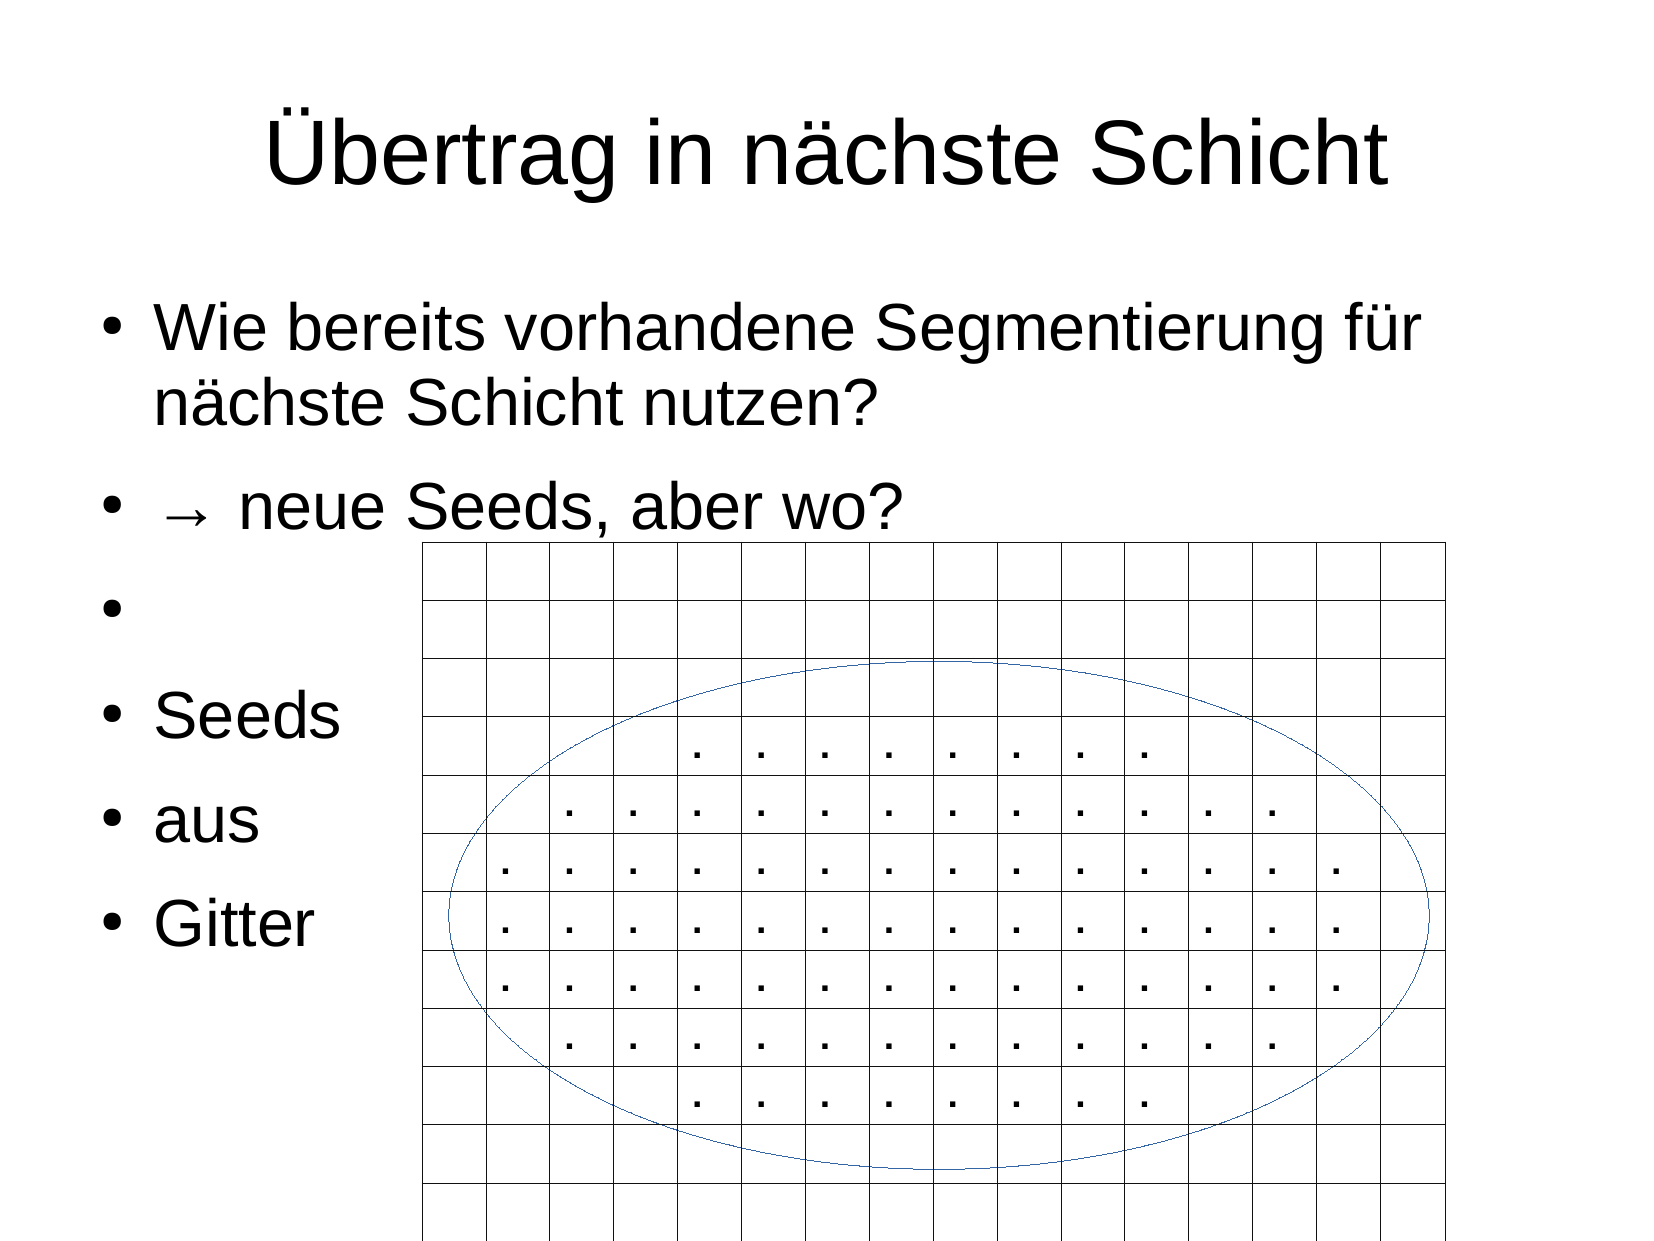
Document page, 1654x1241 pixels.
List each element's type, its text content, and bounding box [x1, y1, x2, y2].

table_cell . [870, 951, 933, 1008]
table_cell [934, 1184, 997, 1241]
table_cell [1125, 1125, 1188, 1183]
table_cell . [487, 892, 549, 950]
table_header [870, 543, 933, 600]
table_cell . [1189, 892, 1252, 950]
table_header [1189, 543, 1252, 600]
table_cell [998, 659, 1061, 716]
table_cell [614, 1067, 677, 1124]
table_cell . [742, 951, 805, 1008]
table_cell [1317, 717, 1380, 775]
table_cell . [998, 1009, 1061, 1066]
table_cell . [1189, 834, 1252, 891]
table_cell . [934, 892, 997, 950]
table_cell [742, 601, 805, 658]
table_cell . [1253, 951, 1316, 1008]
table_cell . [550, 1009, 613, 1066]
table_cell [550, 659, 613, 716]
table_cell [487, 601, 549, 658]
table_cell [423, 1009, 486, 1066]
table_cell . [550, 892, 613, 950]
table_cell . [1125, 1009, 1188, 1066]
table_cell [1381, 1067, 1445, 1124]
table_header [550, 543, 613, 600]
table_cell . [550, 834, 613, 891]
table_cell . [1062, 892, 1124, 950]
table_cell [998, 1125, 1061, 1183]
table_cell [806, 1184, 869, 1241]
table_cell . [998, 776, 1061, 833]
table_cell . [934, 1067, 997, 1124]
table_cell . [1125, 892, 1188, 950]
table_cell [1189, 659, 1252, 716]
table_cell . [1062, 951, 1124, 1008]
table_cell [678, 1125, 741, 1183]
table_cell [1062, 659, 1124, 716]
table_header [1062, 543, 1124, 600]
table_cell [1189, 717, 1252, 775]
table_cell [487, 1009, 549, 1066]
table_cell [614, 659, 677, 716]
table_cell [1381, 1125, 1445, 1183]
table_cell . [1125, 834, 1188, 891]
table_cell [423, 951, 486, 1008]
table_cell . [806, 1009, 869, 1066]
table_cell [1381, 834, 1445, 891]
table_cell [1381, 659, 1445, 716]
table_cell . [678, 834, 741, 891]
table_cell . [550, 951, 613, 1008]
table_cell . [678, 1067, 741, 1124]
table_cell [1253, 1184, 1316, 1241]
table_cell . [614, 951, 677, 1008]
table_cell [487, 1125, 549, 1183]
table_cell [487, 1067, 549, 1124]
table_cell . [1189, 776, 1252, 833]
table_cell . [614, 776, 677, 833]
table_cell [550, 1067, 613, 1124]
table_cell . [1125, 717, 1188, 775]
table_cell [870, 601, 933, 658]
table_cell . [1125, 776, 1188, 833]
table_cell [1381, 951, 1445, 1008]
table_cell [998, 1184, 1061, 1241]
table_cell [614, 601, 677, 658]
table_cell [550, 1125, 613, 1183]
table_cell . [1062, 834, 1124, 891]
table_cell . [998, 1067, 1061, 1124]
table_cell [1253, 1125, 1316, 1183]
table_cell . [487, 834, 549, 891]
table_cell [1317, 1125, 1380, 1183]
table_cell [423, 1125, 486, 1183]
table_cell . [1317, 834, 1380, 891]
table_cell [1189, 1125, 1252, 1183]
table_cell [934, 1125, 997, 1183]
table_cell . [678, 717, 741, 775]
table_cell [934, 601, 997, 658]
table_cell [1189, 1067, 1252, 1124]
table_cell [806, 1125, 869, 1183]
table_cell [1062, 1125, 1124, 1183]
table_cell . [998, 717, 1061, 775]
table_cell [487, 717, 549, 775]
table_cell [870, 1184, 933, 1241]
table_cell [806, 601, 869, 658]
table_cell [1381, 892, 1445, 950]
table_header [934, 543, 997, 600]
table_cell . [1253, 892, 1316, 950]
table_cell [1253, 659, 1316, 716]
table_cell [678, 659, 741, 716]
table_cell [1189, 601, 1252, 658]
table_cell [423, 892, 486, 950]
table_cell [1381, 776, 1445, 833]
table_cell . [806, 834, 869, 891]
table_cell . [806, 1067, 869, 1124]
table_cell . [934, 717, 997, 775]
table_header [1253, 543, 1316, 600]
table_cell [870, 659, 933, 716]
table_header [487, 543, 549, 600]
table_header [614, 543, 677, 600]
table_cell . [806, 892, 869, 950]
table_cell . [742, 717, 805, 775]
table_cell [423, 834, 486, 891]
table_cell . [1253, 776, 1316, 833]
table_cell . [998, 951, 1061, 1008]
table_cell [1317, 1184, 1380, 1241]
table_cell . [806, 717, 869, 775]
title Übertrag in nächste Schicht [82, 49, 1571, 257]
table_cell . [550, 776, 613, 833]
table_cell [614, 1125, 677, 1183]
table_header [998, 543, 1061, 600]
table_cell [614, 717, 677, 775]
table_cell [1381, 1184, 1445, 1241]
table_cell . [1062, 717, 1124, 775]
table_cell [487, 1184, 549, 1241]
table_cell [614, 1184, 677, 1241]
table_cell . [870, 776, 933, 833]
table_cell . [934, 776, 997, 833]
table_cell . [1062, 1009, 1124, 1066]
table_cell [1062, 601, 1124, 658]
table_cell . [806, 951, 869, 1008]
table_cell [550, 717, 613, 775]
table_cell [1381, 601, 1445, 658]
table_cell [1381, 717, 1445, 775]
table_cell . [998, 892, 1061, 950]
table_cell . [678, 1009, 741, 1066]
table_header [423, 543, 486, 600]
table_cell . [742, 892, 805, 950]
table_cell . [1317, 951, 1380, 1008]
table_cell [423, 776, 486, 833]
table_cell [1125, 1184, 1188, 1241]
table_cell . [934, 1009, 997, 1066]
table_cell [423, 1184, 486, 1241]
table_cell . [870, 892, 933, 950]
table_cell [742, 1184, 805, 1241]
table_header [742, 543, 805, 600]
table_cell [487, 776, 549, 833]
table_cell [1189, 1184, 1252, 1241]
table_cell . [742, 834, 805, 891]
table_cell . [806, 776, 869, 833]
table_cell . [1253, 834, 1316, 891]
table_cell [1253, 717, 1316, 775]
table_cell [550, 601, 613, 658]
table_cell . [1125, 1067, 1188, 1124]
table_cell . [614, 892, 677, 950]
table_cell [870, 1125, 933, 1183]
table_header [678, 543, 741, 600]
table_cell . [1125, 951, 1188, 1008]
table_cell . [1189, 951, 1252, 1008]
table_cell [423, 659, 486, 716]
table_cell . [487, 951, 549, 1008]
table_header [806, 543, 869, 600]
table_cell . [934, 951, 997, 1008]
table_cell . [742, 1009, 805, 1066]
table_cell [678, 1184, 741, 1241]
table_cell [1381, 1009, 1445, 1066]
table_cell . [934, 834, 997, 891]
table_cell [1317, 659, 1380, 716]
table_cell . [742, 1067, 805, 1124]
table_cell . [678, 951, 741, 1008]
table_cell . [1317, 892, 1380, 950]
table_cell [934, 659, 997, 716]
table_cell . [1062, 776, 1124, 833]
table_cell [1125, 659, 1188, 716]
table_cell [806, 659, 869, 716]
table_cell . [742, 776, 805, 833]
table_cell . [870, 1009, 933, 1066]
table_cell [1317, 601, 1380, 658]
table_header [1317, 543, 1380, 600]
table_cell [1317, 1067, 1380, 1124]
table_cell [998, 601, 1061, 658]
table_cell . [614, 834, 677, 891]
table_cell [742, 1125, 805, 1183]
table_cell [742, 659, 805, 716]
table_cell [1253, 1067, 1316, 1124]
table_cell [1253, 601, 1316, 658]
table_cell . [1062, 1067, 1124, 1124]
table_cell . [870, 717, 933, 775]
table_cell . [678, 776, 741, 833]
table_cell [550, 1184, 613, 1241]
table_cell [423, 601, 486, 658]
table_cell [423, 1067, 486, 1124]
table_cell . [614, 1009, 677, 1066]
table_cell [1062, 1184, 1124, 1241]
table_cell [1317, 776, 1380, 833]
table_cell [1317, 1009, 1380, 1066]
table_cell [487, 659, 549, 716]
table_header [1125, 543, 1188, 600]
table_cell . [678, 892, 741, 950]
table_cell . [870, 1067, 933, 1124]
table_cell . [870, 834, 933, 891]
table_cell . [998, 834, 1061, 891]
table_cell . [1253, 1009, 1316, 1066]
list Wie bereits vorhandene Segmentierung für nächste Schicht nutzen? → neue Seeds, aber wo? Seeds aus Gitter [82, 290, 1571, 1010]
table_cell [1125, 601, 1188, 658]
table_cell . [1189, 1009, 1252, 1066]
table_cell [423, 717, 486, 775]
table_header [1381, 543, 1445, 600]
table_cell [678, 601, 741, 658]
